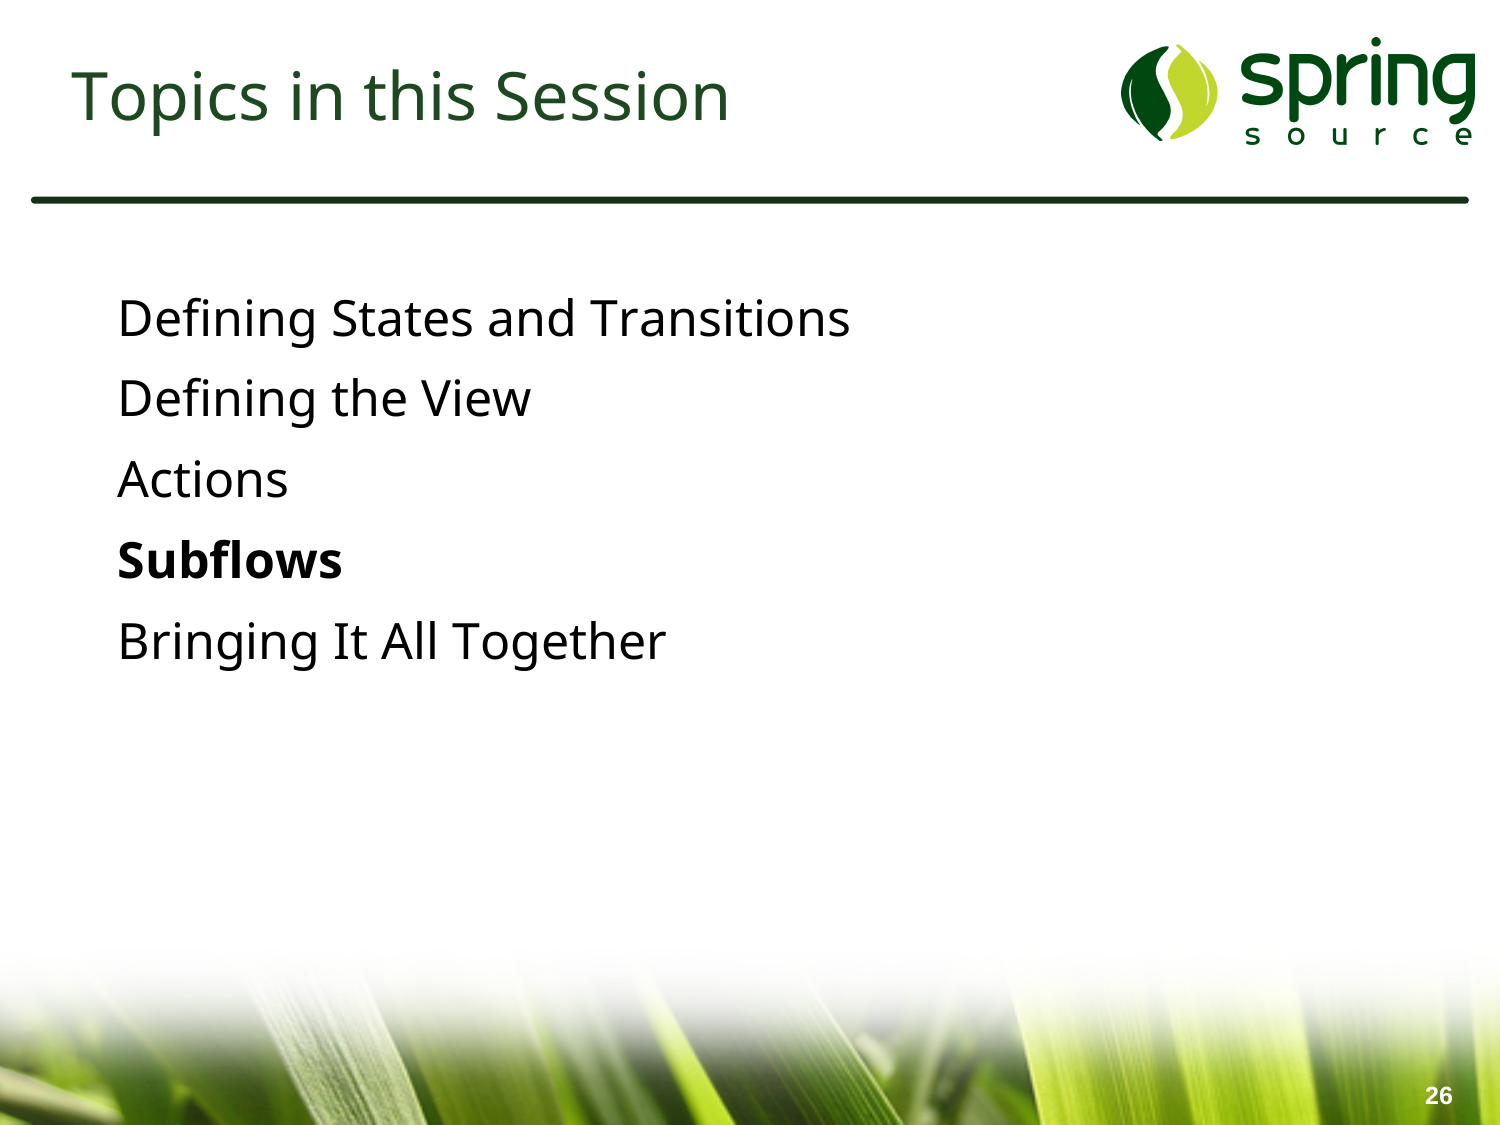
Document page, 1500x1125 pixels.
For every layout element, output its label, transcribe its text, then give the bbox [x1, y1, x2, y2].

title Topics in this Session [56, 13, 1089, 176]
picture [0, 944, 1500, 1125]
picture [1121, 37, 1475, 145]
list Defining States and Transitions Defining the View Actions Subflows Bringing It All Together [103, 275, 1394, 938]
